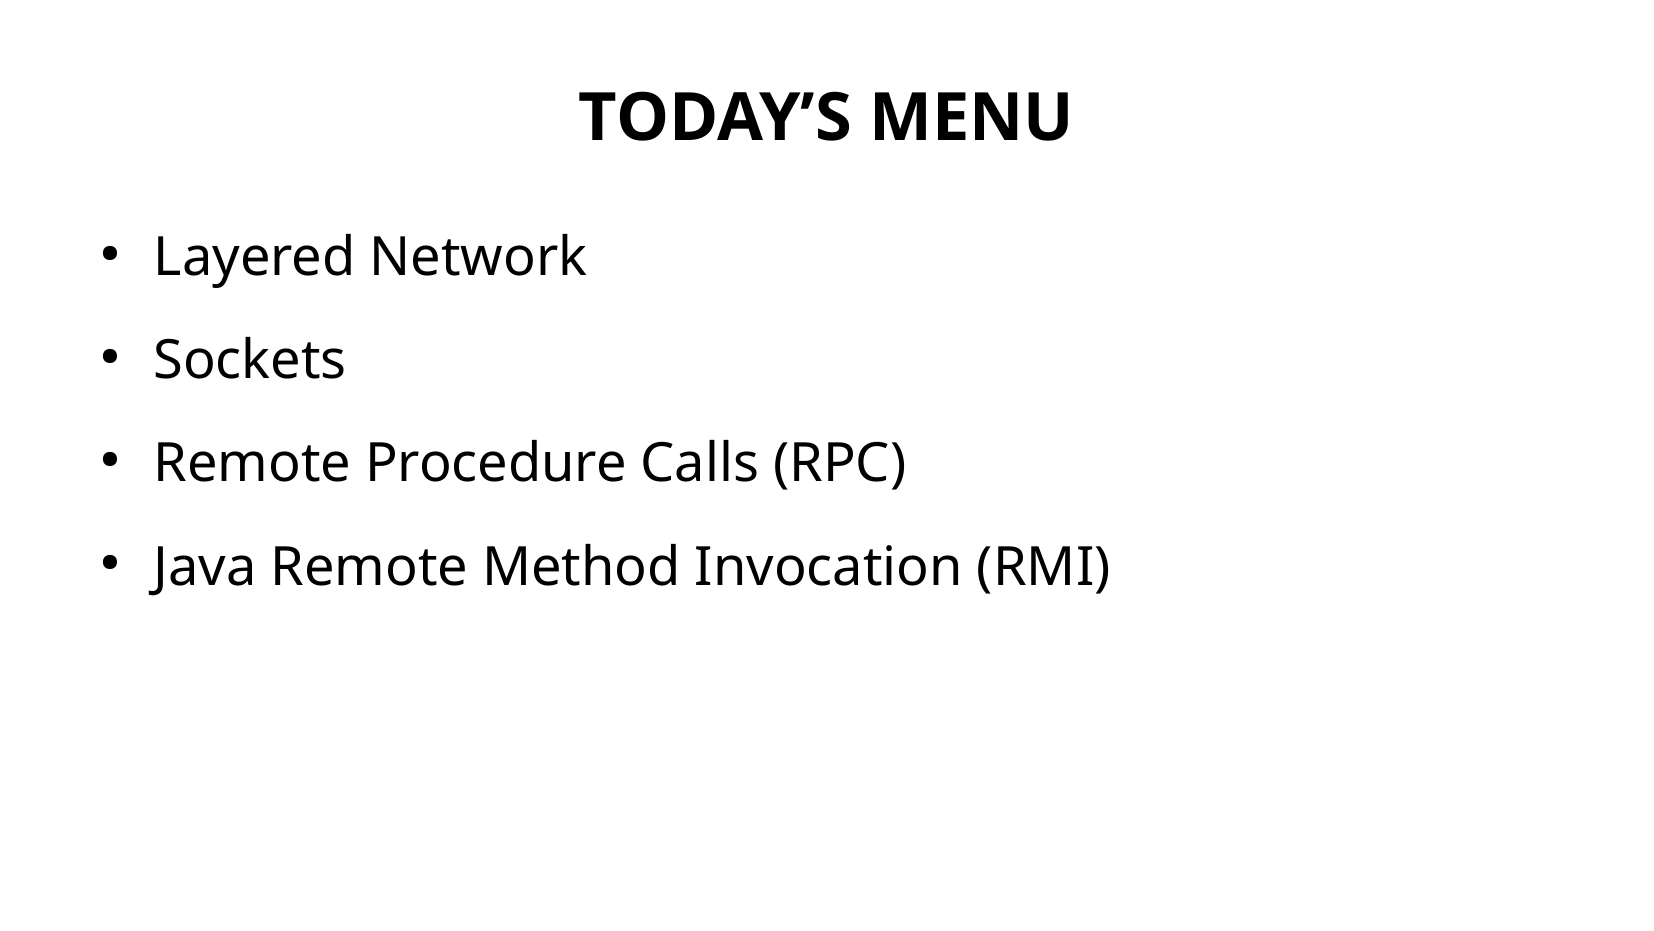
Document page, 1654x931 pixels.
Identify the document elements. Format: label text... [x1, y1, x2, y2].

title TODAY’S MENU [82, 36, 1571, 193]
list Layered Network Sockets Remote Procedure Calls (RPC) Java Remote Method Invocation (RMI) [82, 217, 1571, 757]
